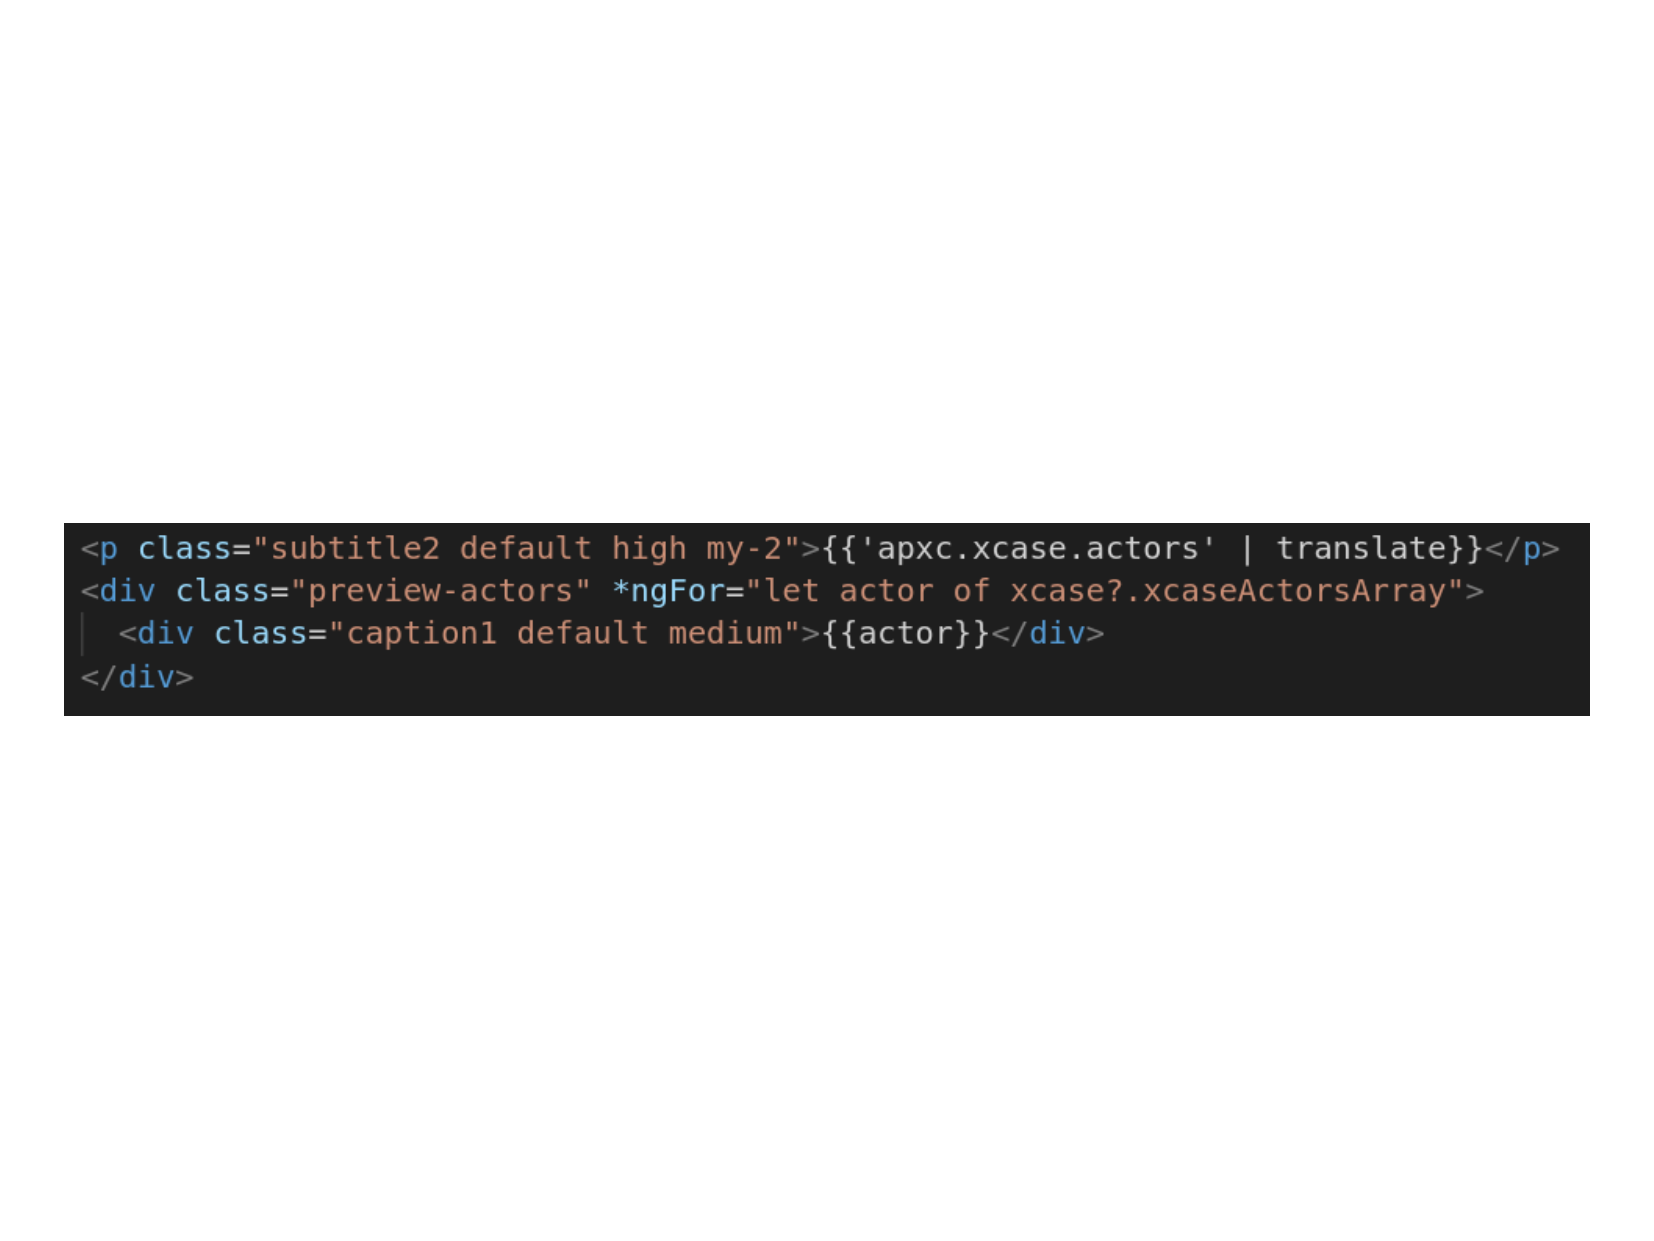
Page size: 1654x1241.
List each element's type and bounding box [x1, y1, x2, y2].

picture [64, 523, 1590, 716]
